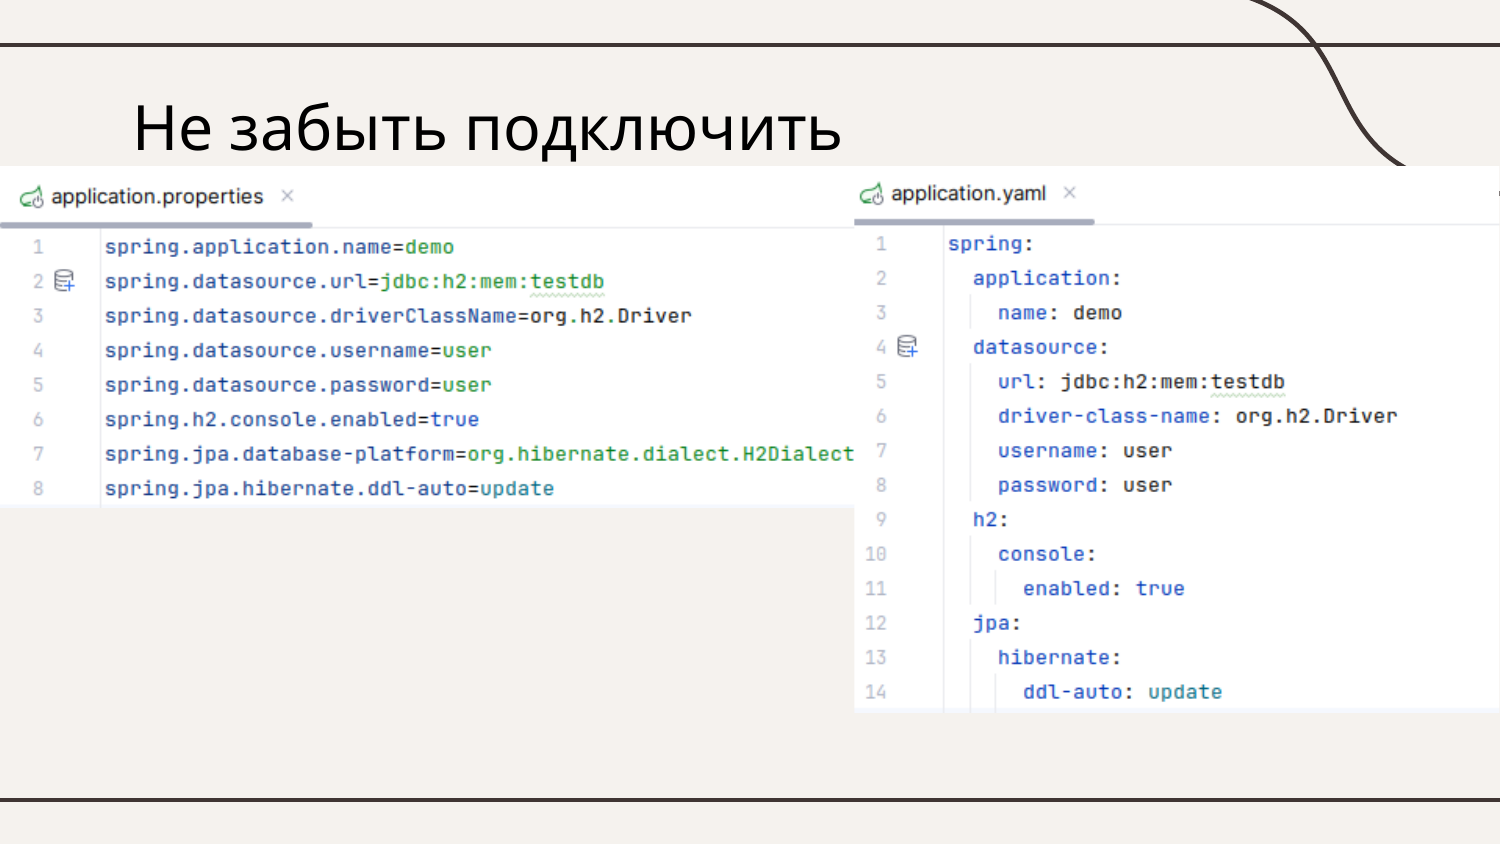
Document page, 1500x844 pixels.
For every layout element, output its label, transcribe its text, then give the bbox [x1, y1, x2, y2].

title Не забыть подключить БД [116, 72, 890, 166]
picture [0, 166, 1500, 714]
